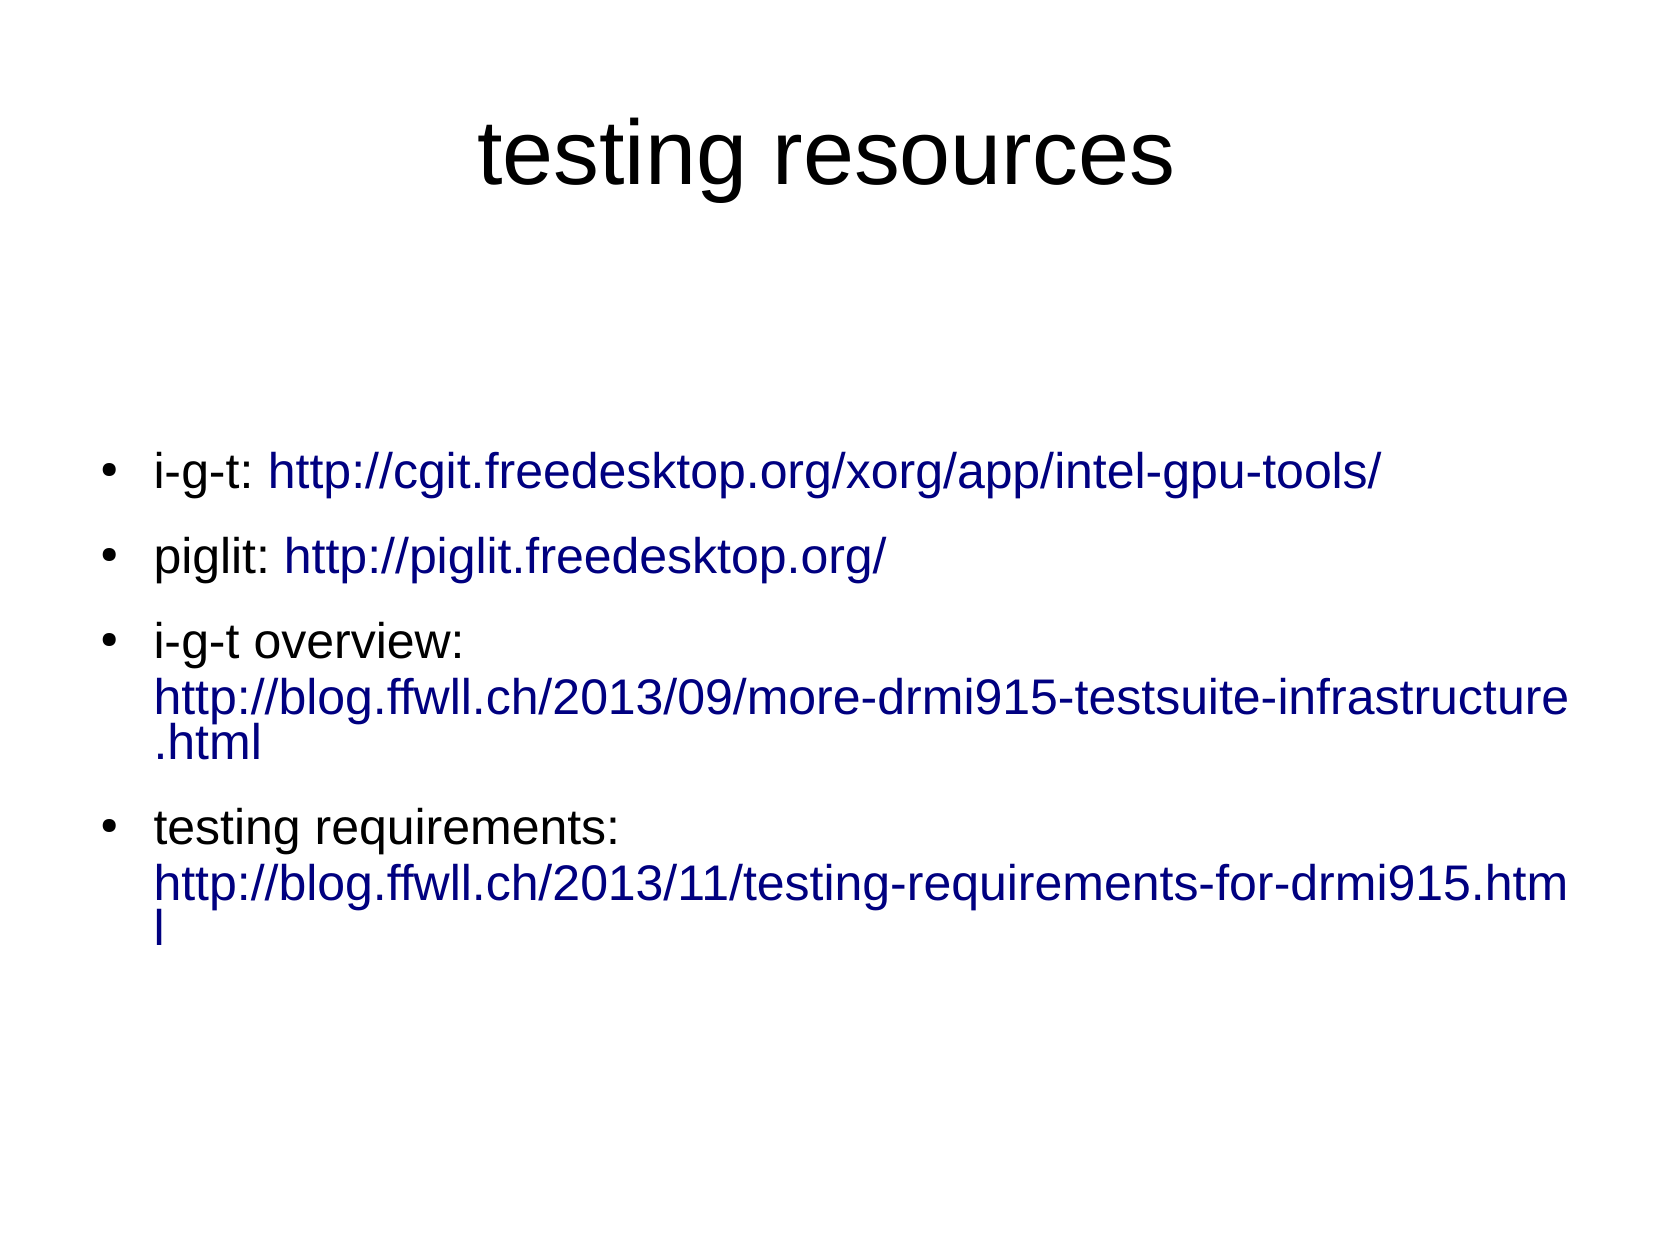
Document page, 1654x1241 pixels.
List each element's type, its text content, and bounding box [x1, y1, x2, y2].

title testing resources [82, 49, 1571, 257]
list i-g-t: http://cgit.freedesktop.org/xorg/app/intel-gpu-tools/ piglit: http://piglit.freedesktop.org/ i-g-t overview: http://blog.ffwll.ch/2013/09/more-drmi915-testsuite-infrastructure.html testing requirements: http://blog.ffwll.ch/2013/11/testing-requirements-for-drmi915.html [82, 442, 1571, 1032]
